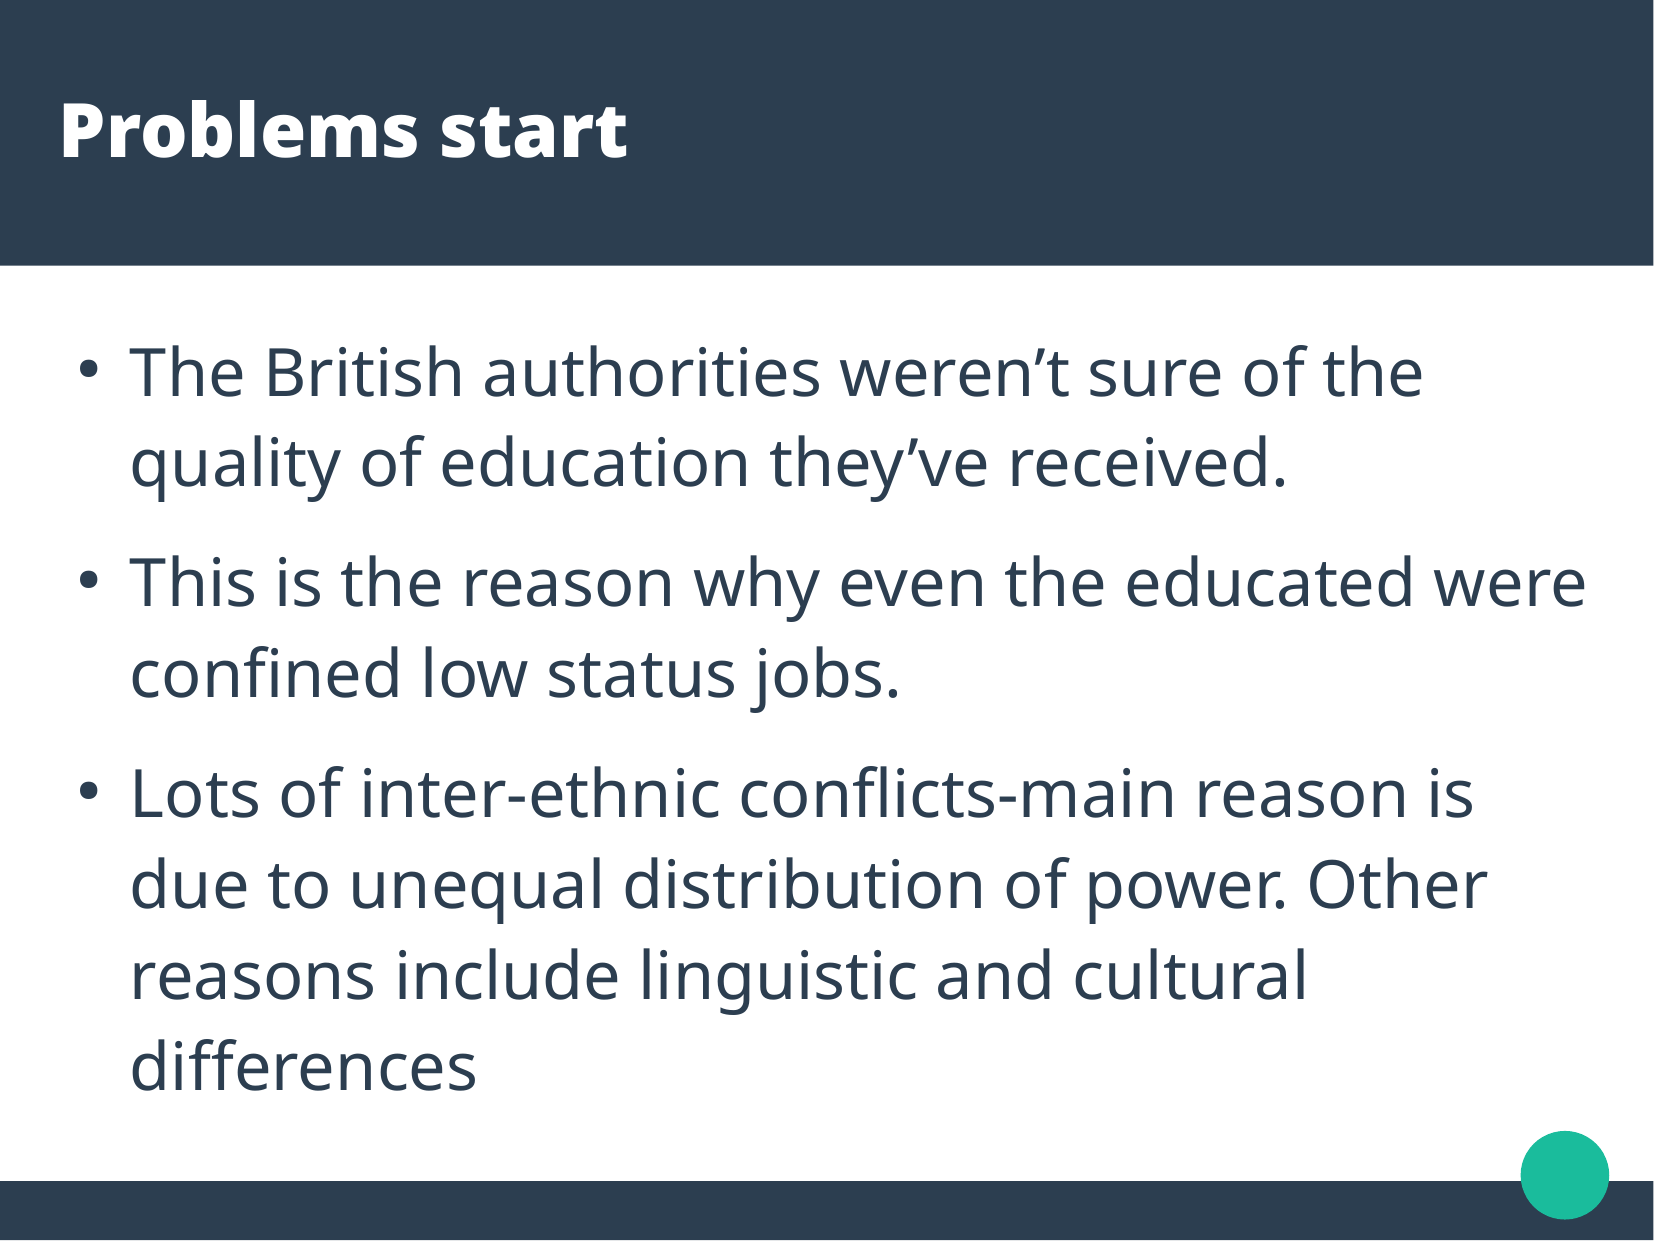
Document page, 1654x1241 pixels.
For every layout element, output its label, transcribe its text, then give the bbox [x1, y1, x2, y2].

list The British authorities weren’t sure of the quality of education they’ve received. This is the reason why even the educated were confined low status jobs. Lots of inter-ethnic conflicts-main reason is due to unequal distribution of power. Other reasons include linguistic and cultural differences [59, 324, 1595, 1152]
text_box [59, 49, 1595, 207]
